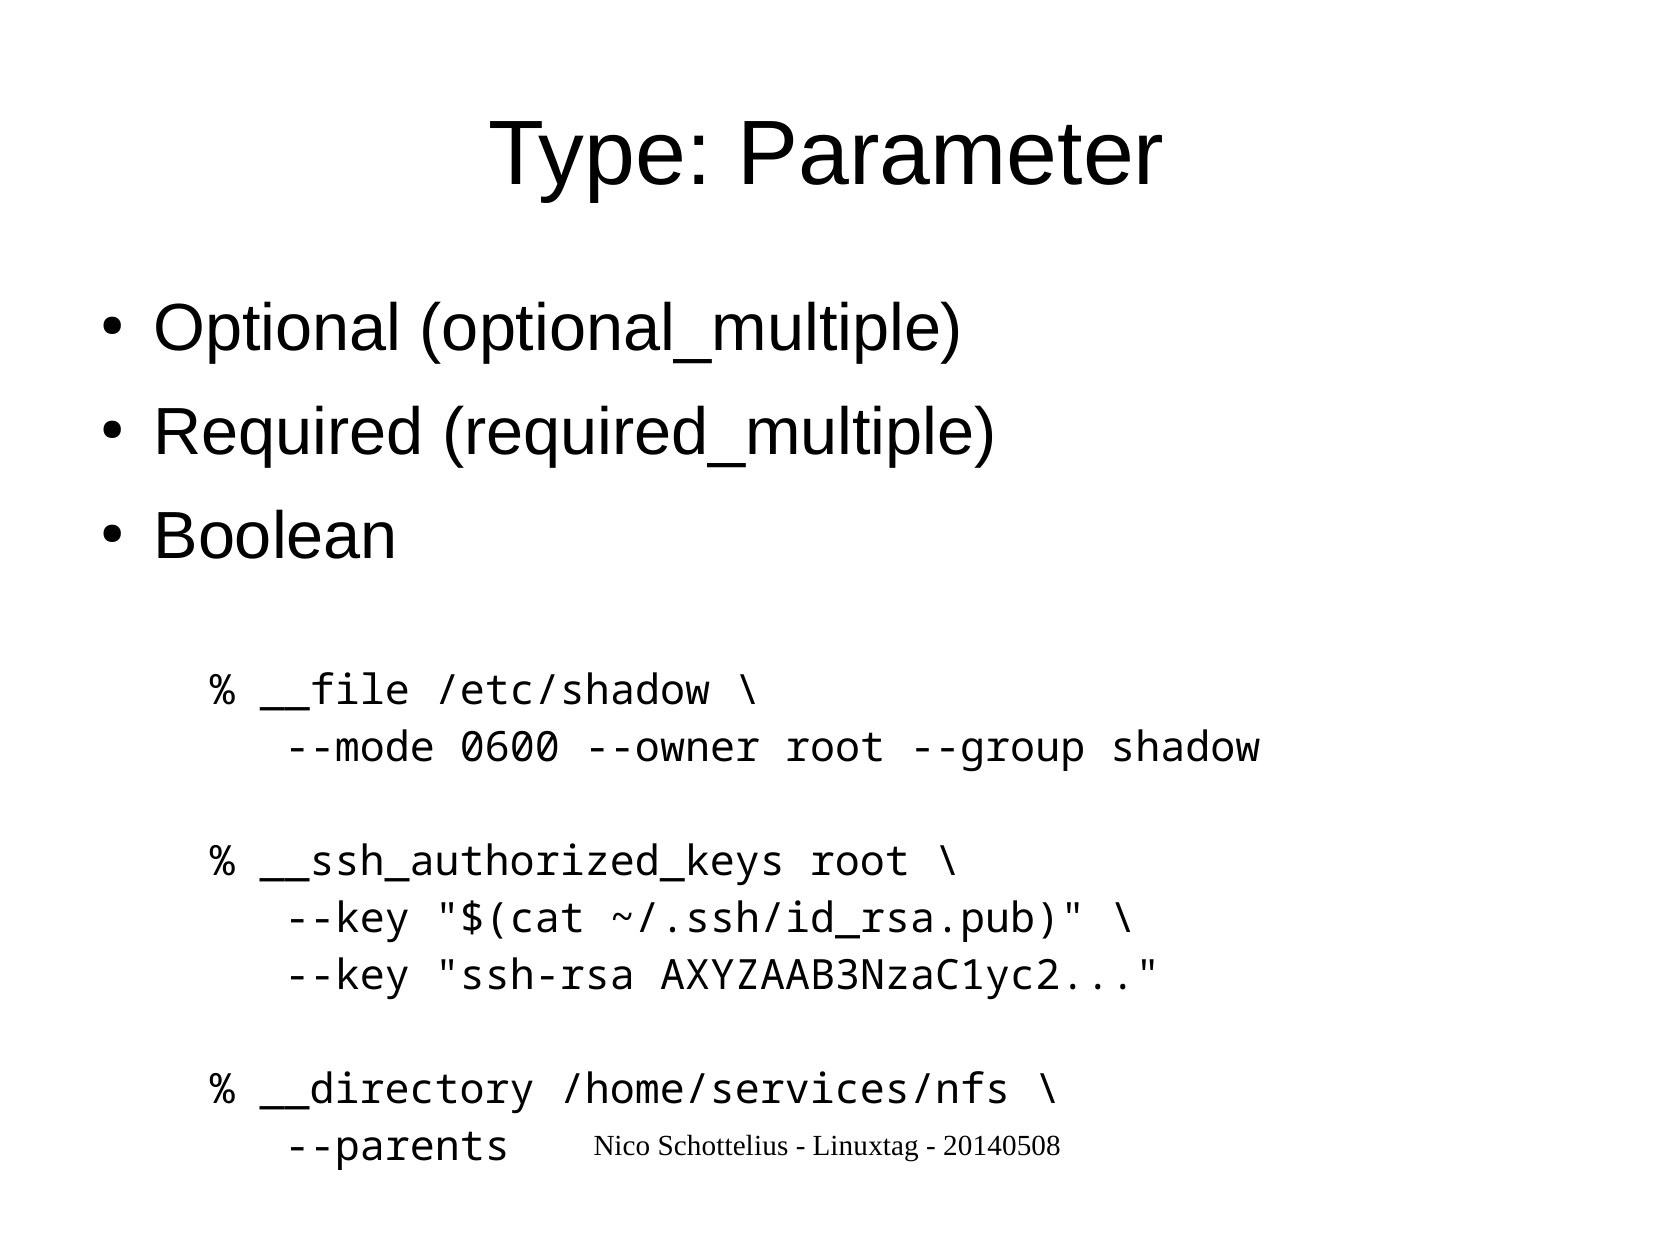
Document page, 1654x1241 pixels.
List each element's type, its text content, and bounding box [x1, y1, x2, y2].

text_box % __file /etc/shadow \ --mode 0600 --owner root --group shadow % __ssh_authorized_keys root \ --key "$(cat ~/.ssh/id_rsa.pub)" \ --key "ssh-rsa AXYZAAB3NzaC1yc2..." % __directory /home/services/nfs \ --parents [194, 652, 1470, 1241]
list Optional (optional_multiple) Required (required_multiple) Boolean [82, 290, 1538, 630]
title Type: Parameter [82, 49, 1571, 257]
